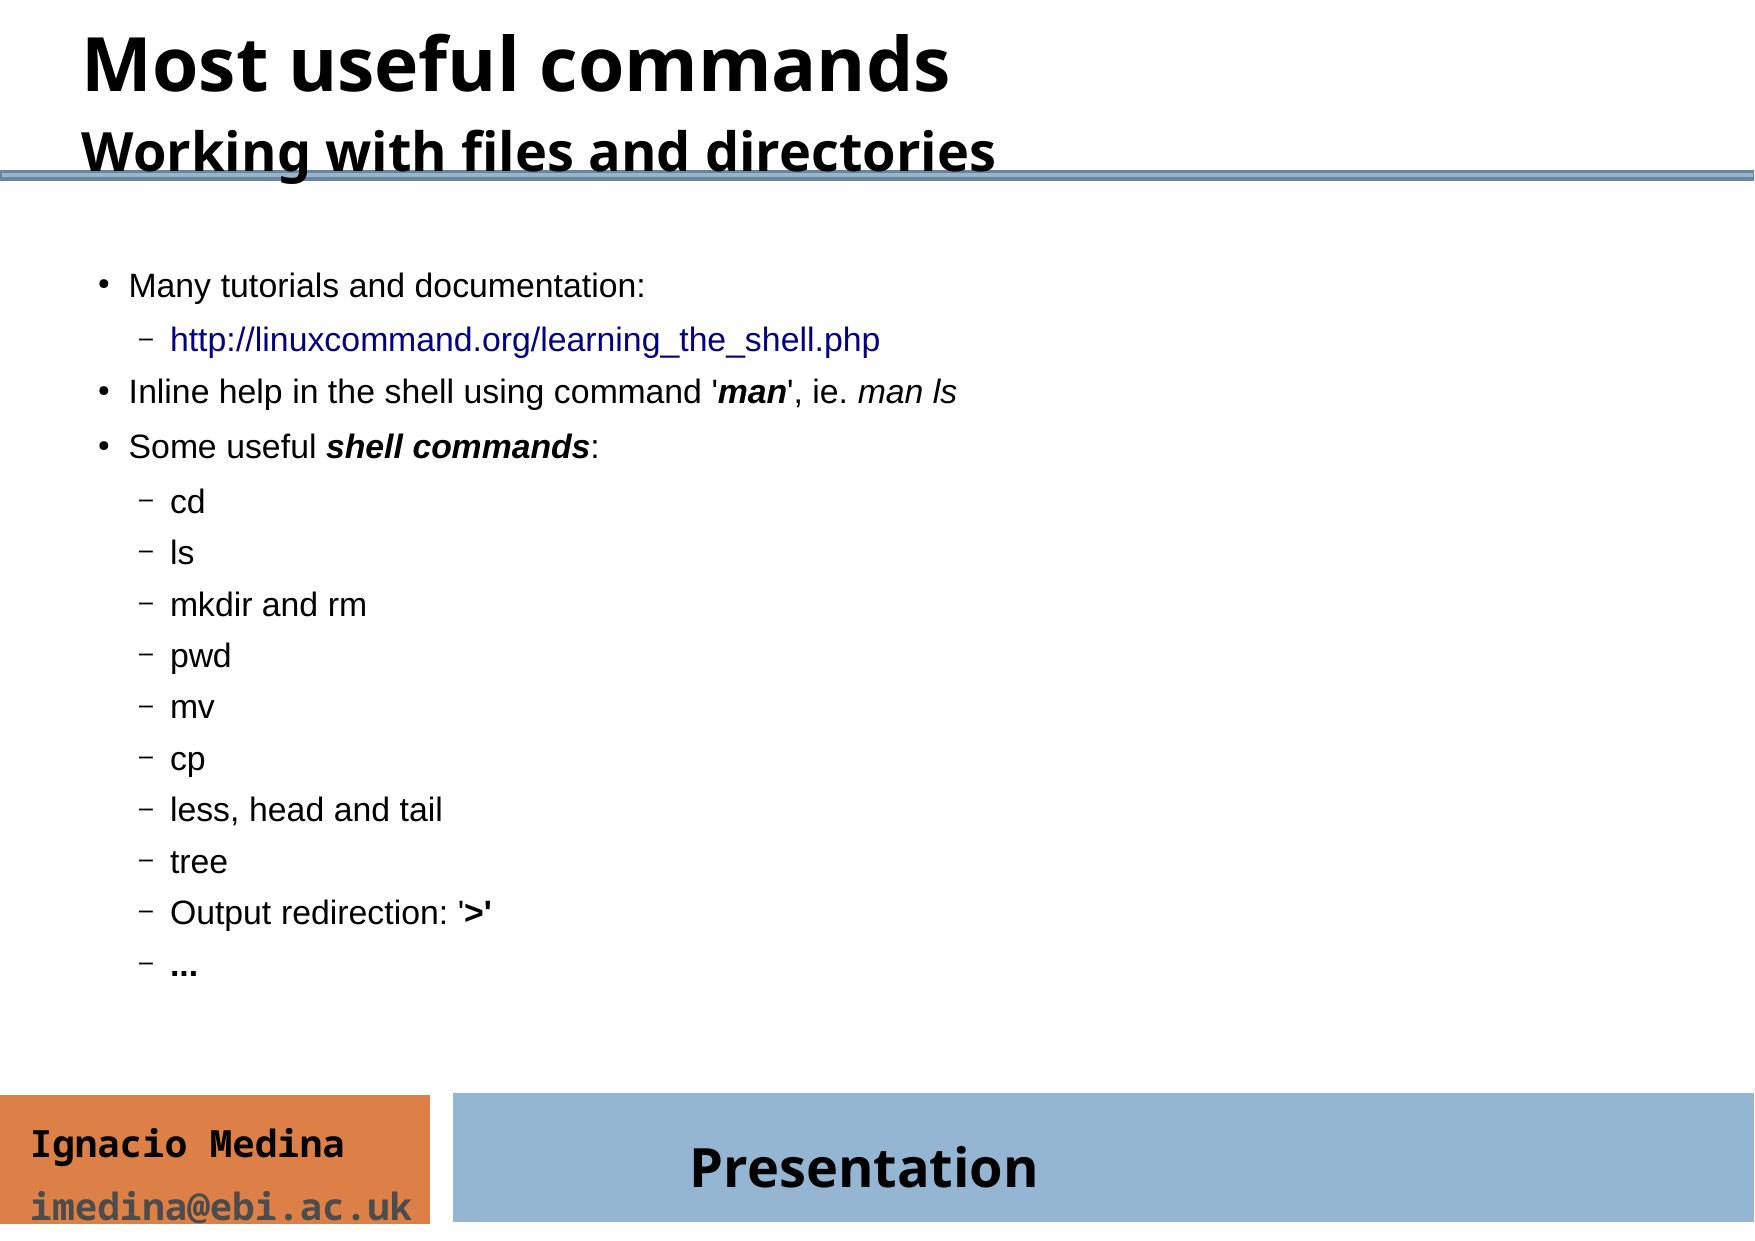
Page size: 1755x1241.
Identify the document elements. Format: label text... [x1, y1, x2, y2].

text_box Presentation [675, 1122, 1726, 1201]
text_box Ignacio Medina imedina@ebi.ac.uk [15, 1110, 436, 1224]
list Many tutorials and documentation: http://linuxcommand.org/learning_the_shell.php Inline help in the shell using command 'man', ie. man ls Some useful shell commands: cd ls mkdir and rm pwd mv cp less, head and tail tree Output redirection: '>' ... [87, 266, 1632, 986]
text_box Most useful commands Working with files and directories [67, 3, 1688, 169]
text_box [0, 171, 299, 179]
text_box [305, 171, 1754, 179]
